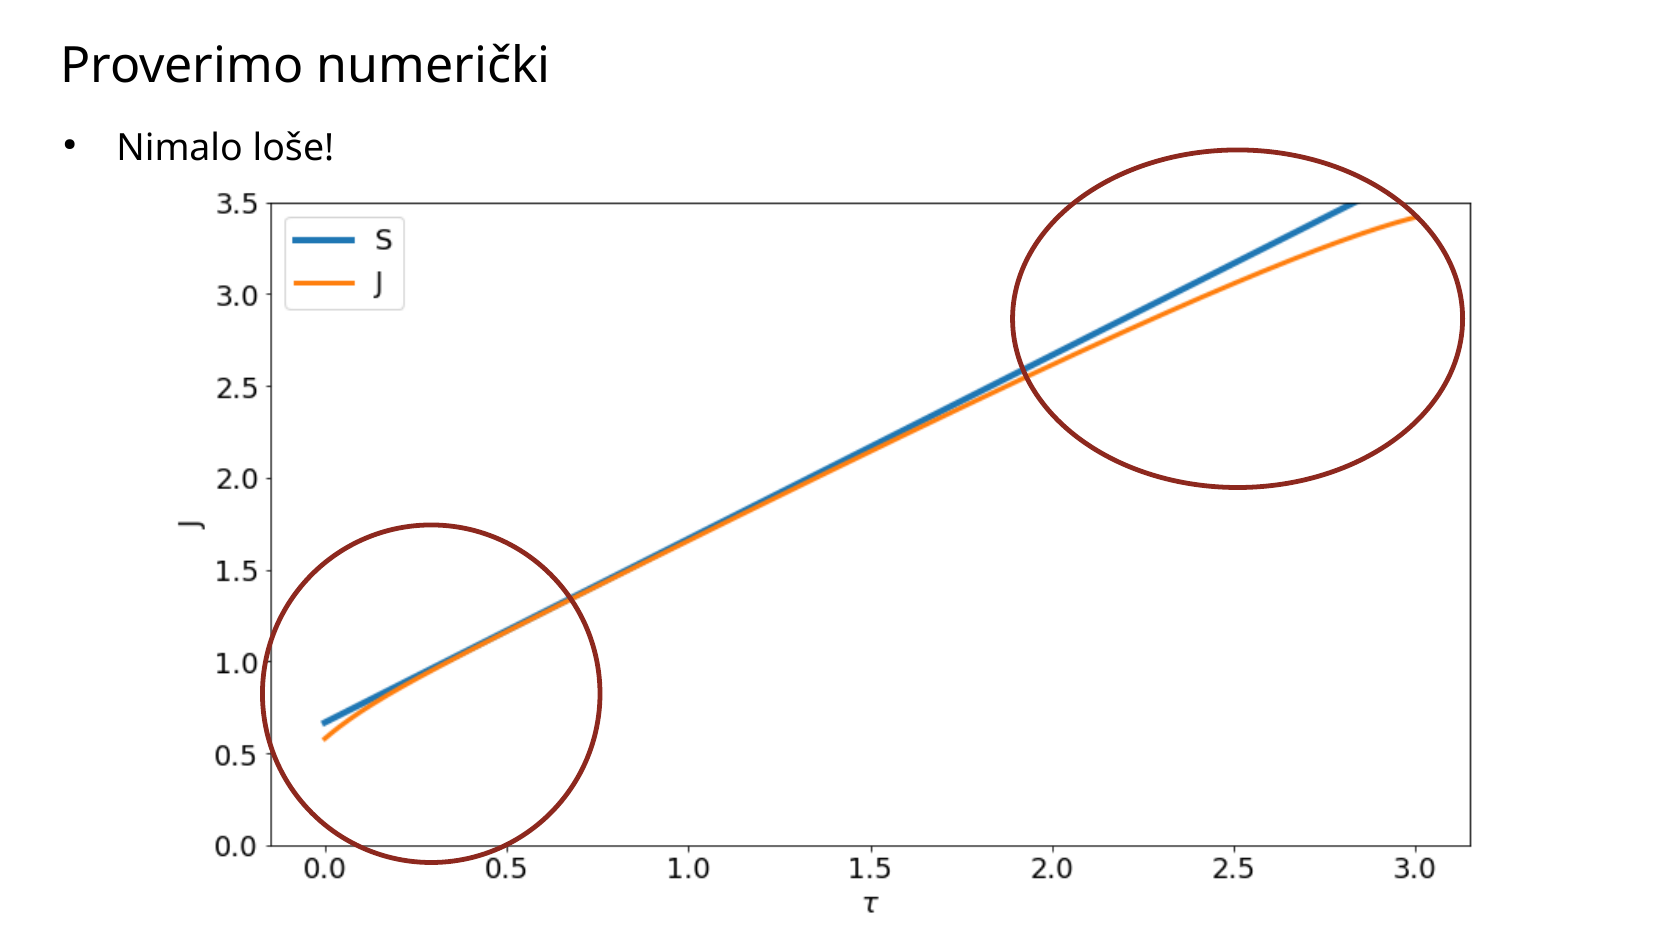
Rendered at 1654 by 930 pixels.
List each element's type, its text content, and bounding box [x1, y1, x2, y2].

title Proverimo numerički [59, 13, 1648, 113]
picture [169, 181, 1481, 930]
list Nimalo loše! [45, 120, 1635, 850]
picture [1015, 181, 1460, 485]
list Nimalo loše! [1115, 153, 1360, 181]
